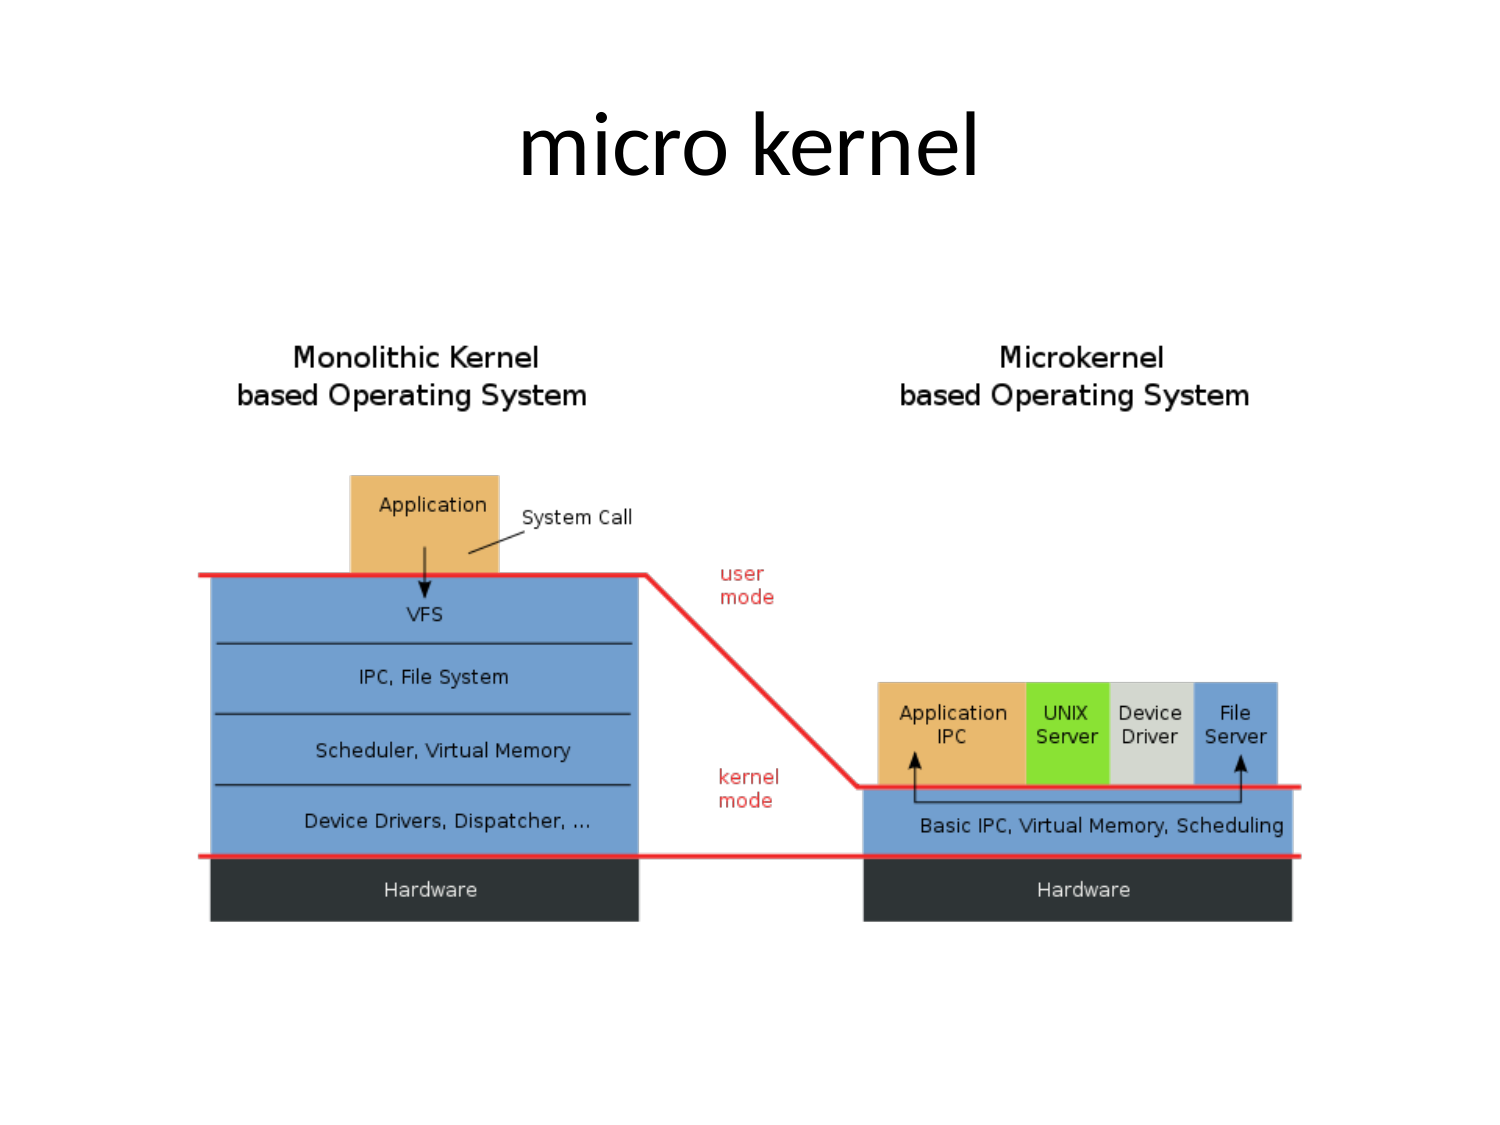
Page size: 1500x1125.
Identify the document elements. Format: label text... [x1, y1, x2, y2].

title micro kernel [75, 45, 1426, 233]
picture [164, 321, 1336, 947]
